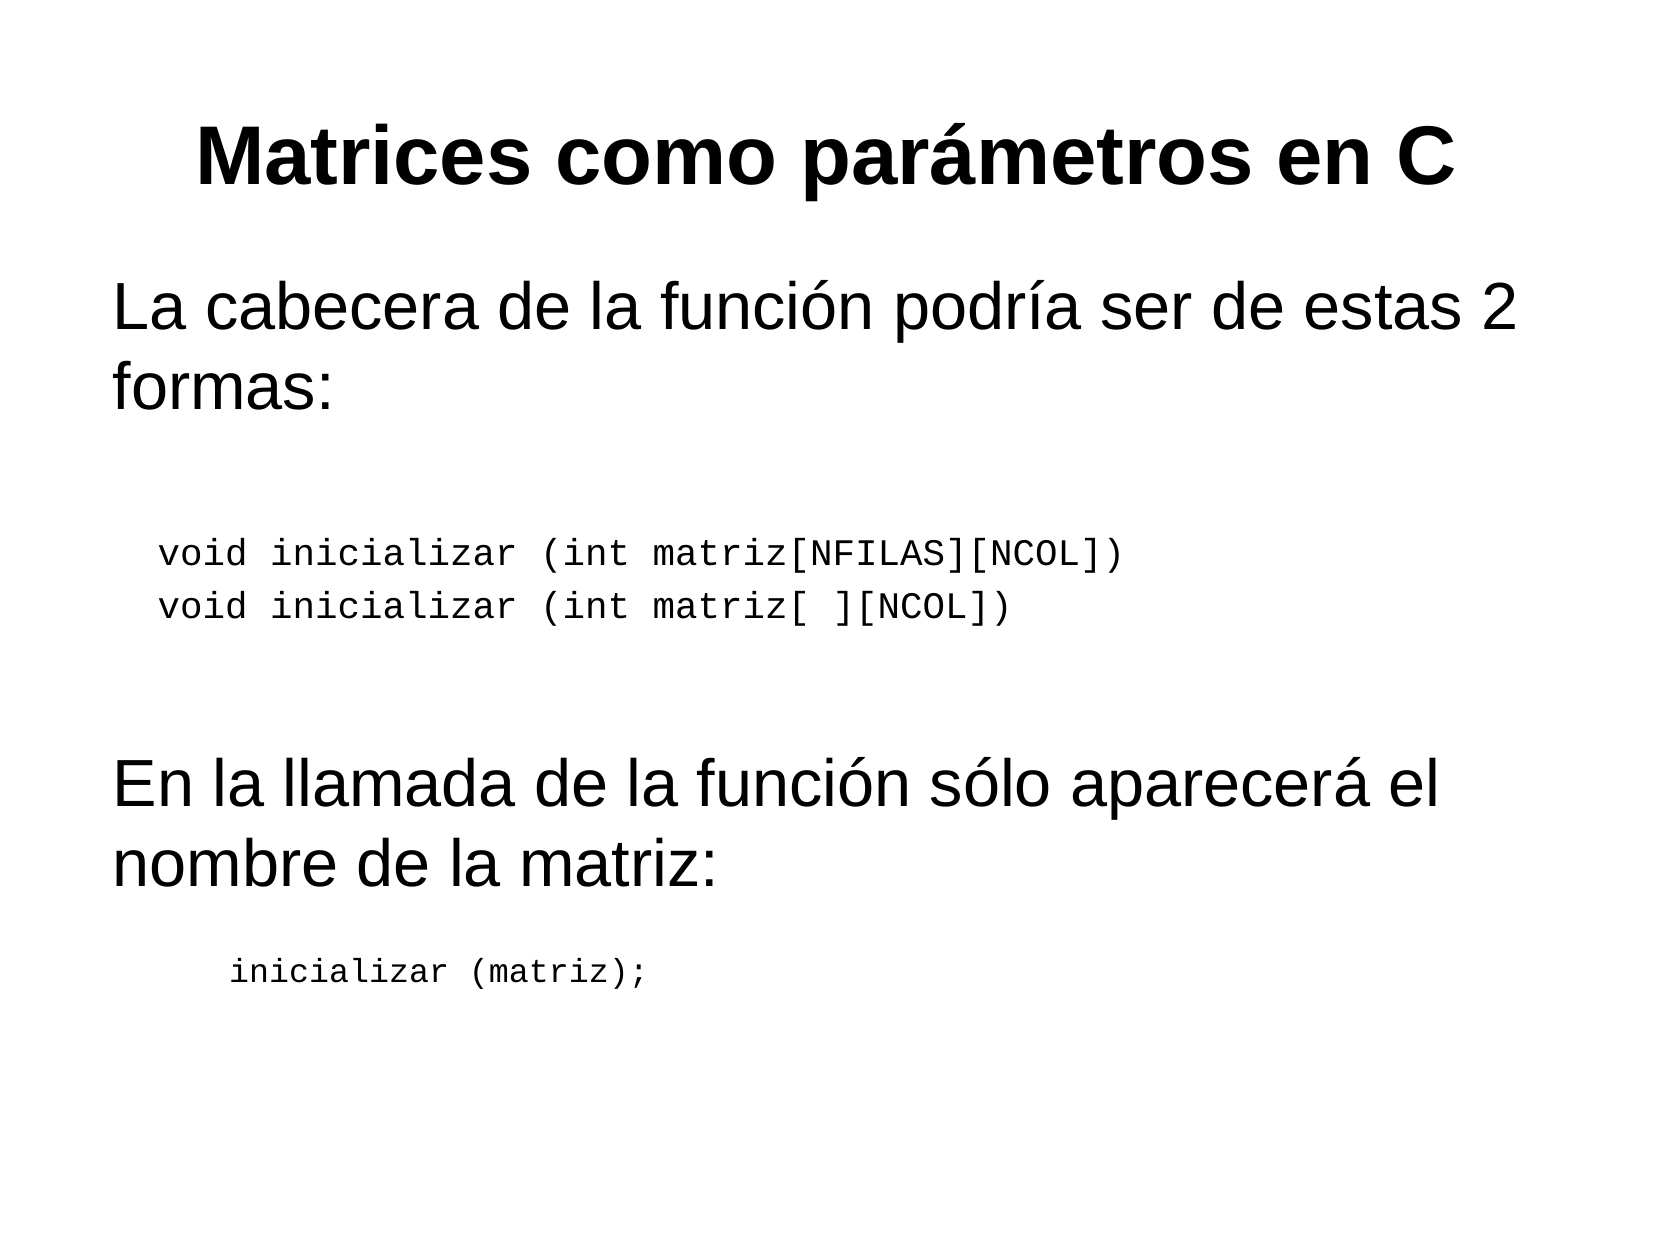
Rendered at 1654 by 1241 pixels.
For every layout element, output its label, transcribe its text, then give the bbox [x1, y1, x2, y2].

text_box Matrices como parámetros en C [123, 32, 1530, 255]
text_box La cabecera de la función podría ser de estas 2 formas: void inicializar (int matriz[NFILAS][NCOL]) void inicializar (int matriz[ ][NCOL]) En la llamada de la función sólo aparecerá el nombre de la matriz: inicializar (matriz); [97, 255, 1609, 1103]
